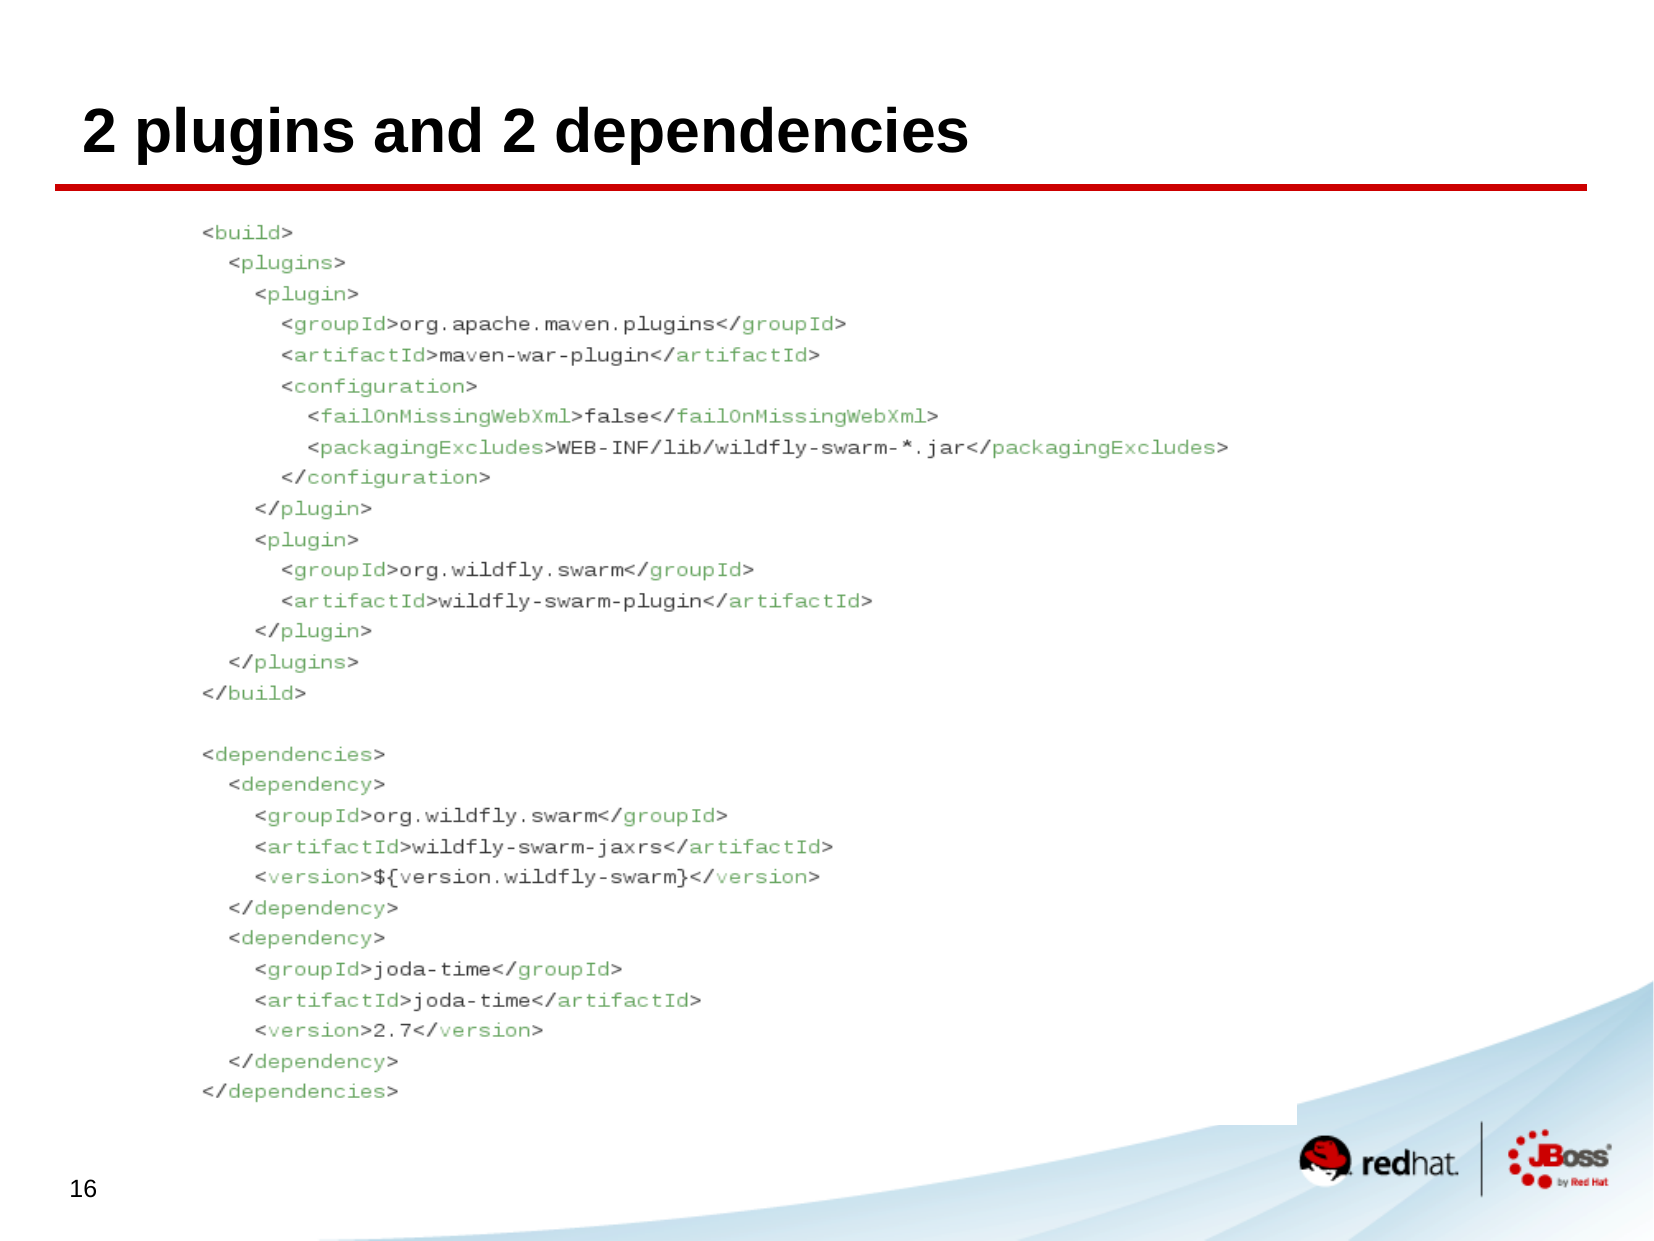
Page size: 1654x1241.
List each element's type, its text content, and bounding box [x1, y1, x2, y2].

picture [0, 0, 1654, 1241]
title 2 plugins and 2 dependencies [82, 37, 1571, 226]
